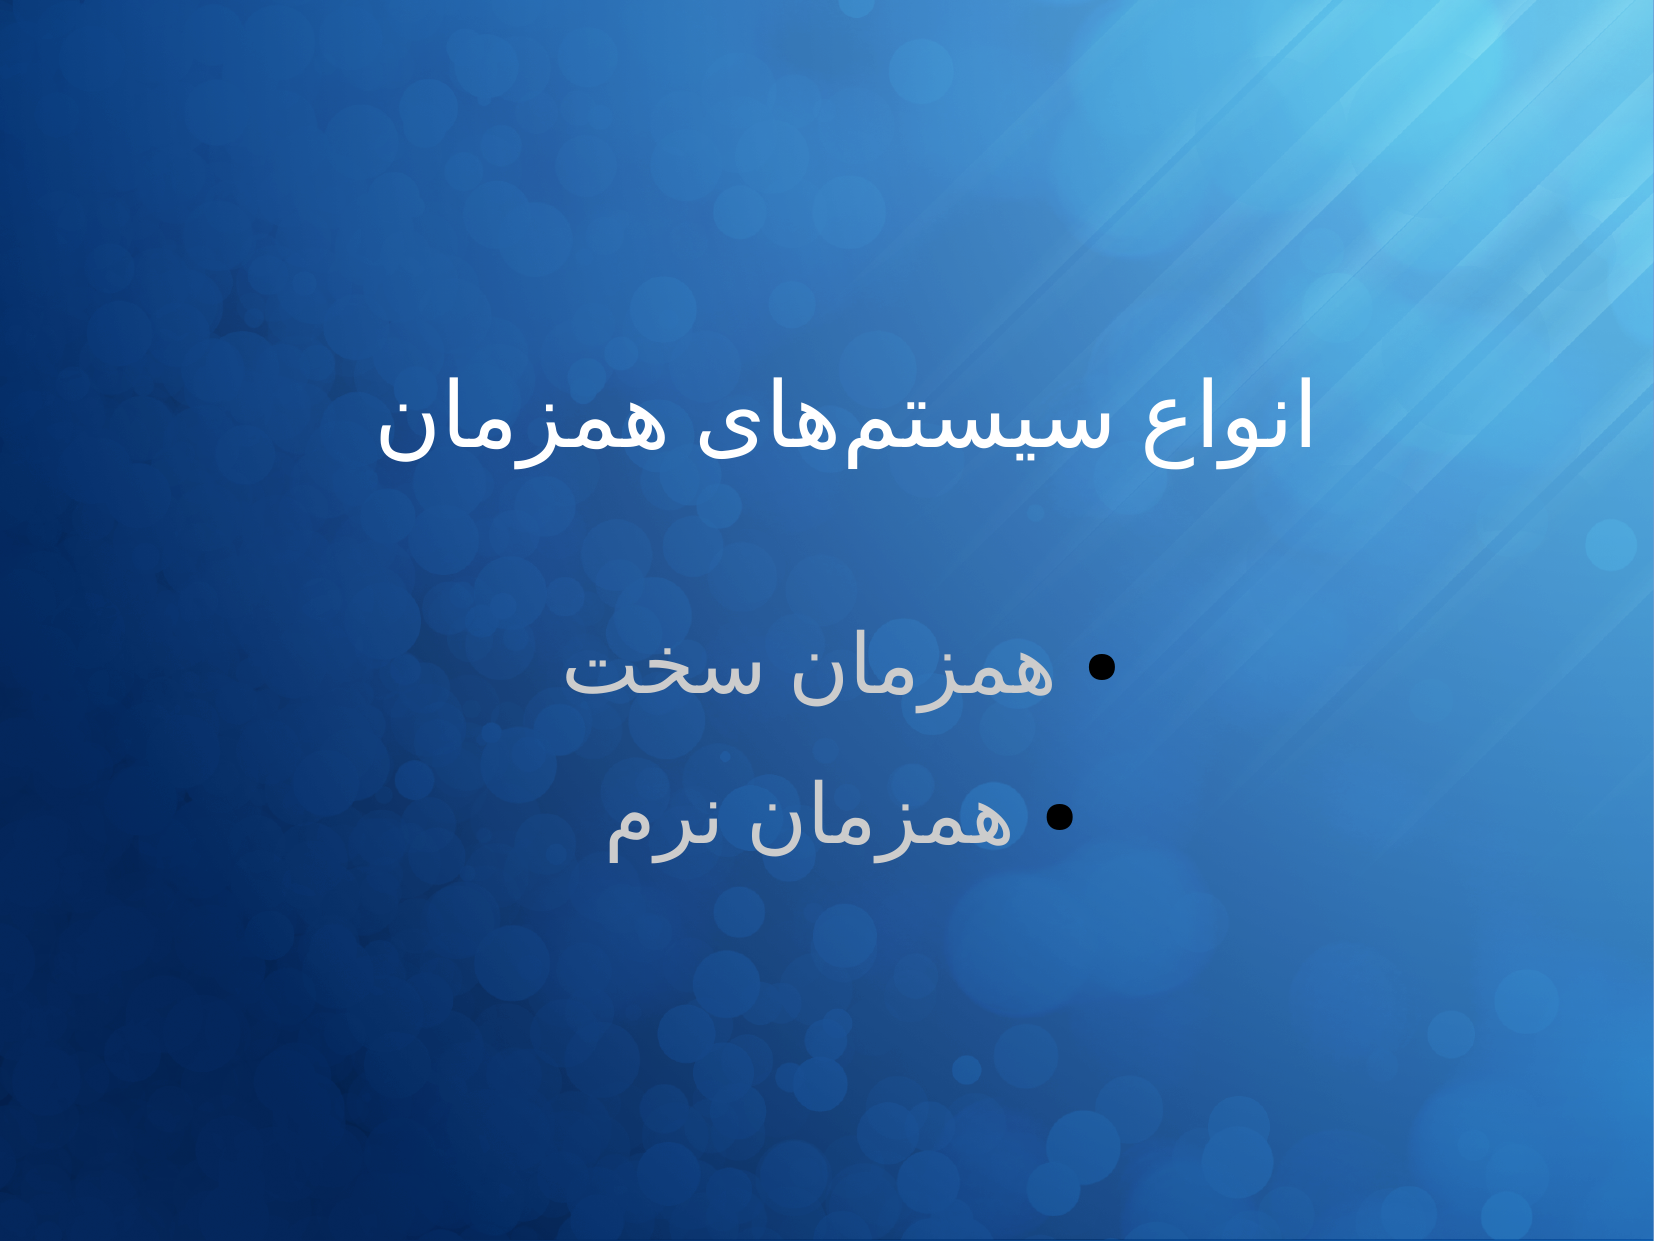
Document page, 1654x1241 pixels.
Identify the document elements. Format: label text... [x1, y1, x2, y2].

subtitle همزمان سخت همزمان نرم [112, 531, 1570, 938]
picture [0, 0, 1654, 1241]
title انواع سیستم‌های همزمان [118, 294, 1576, 557]
